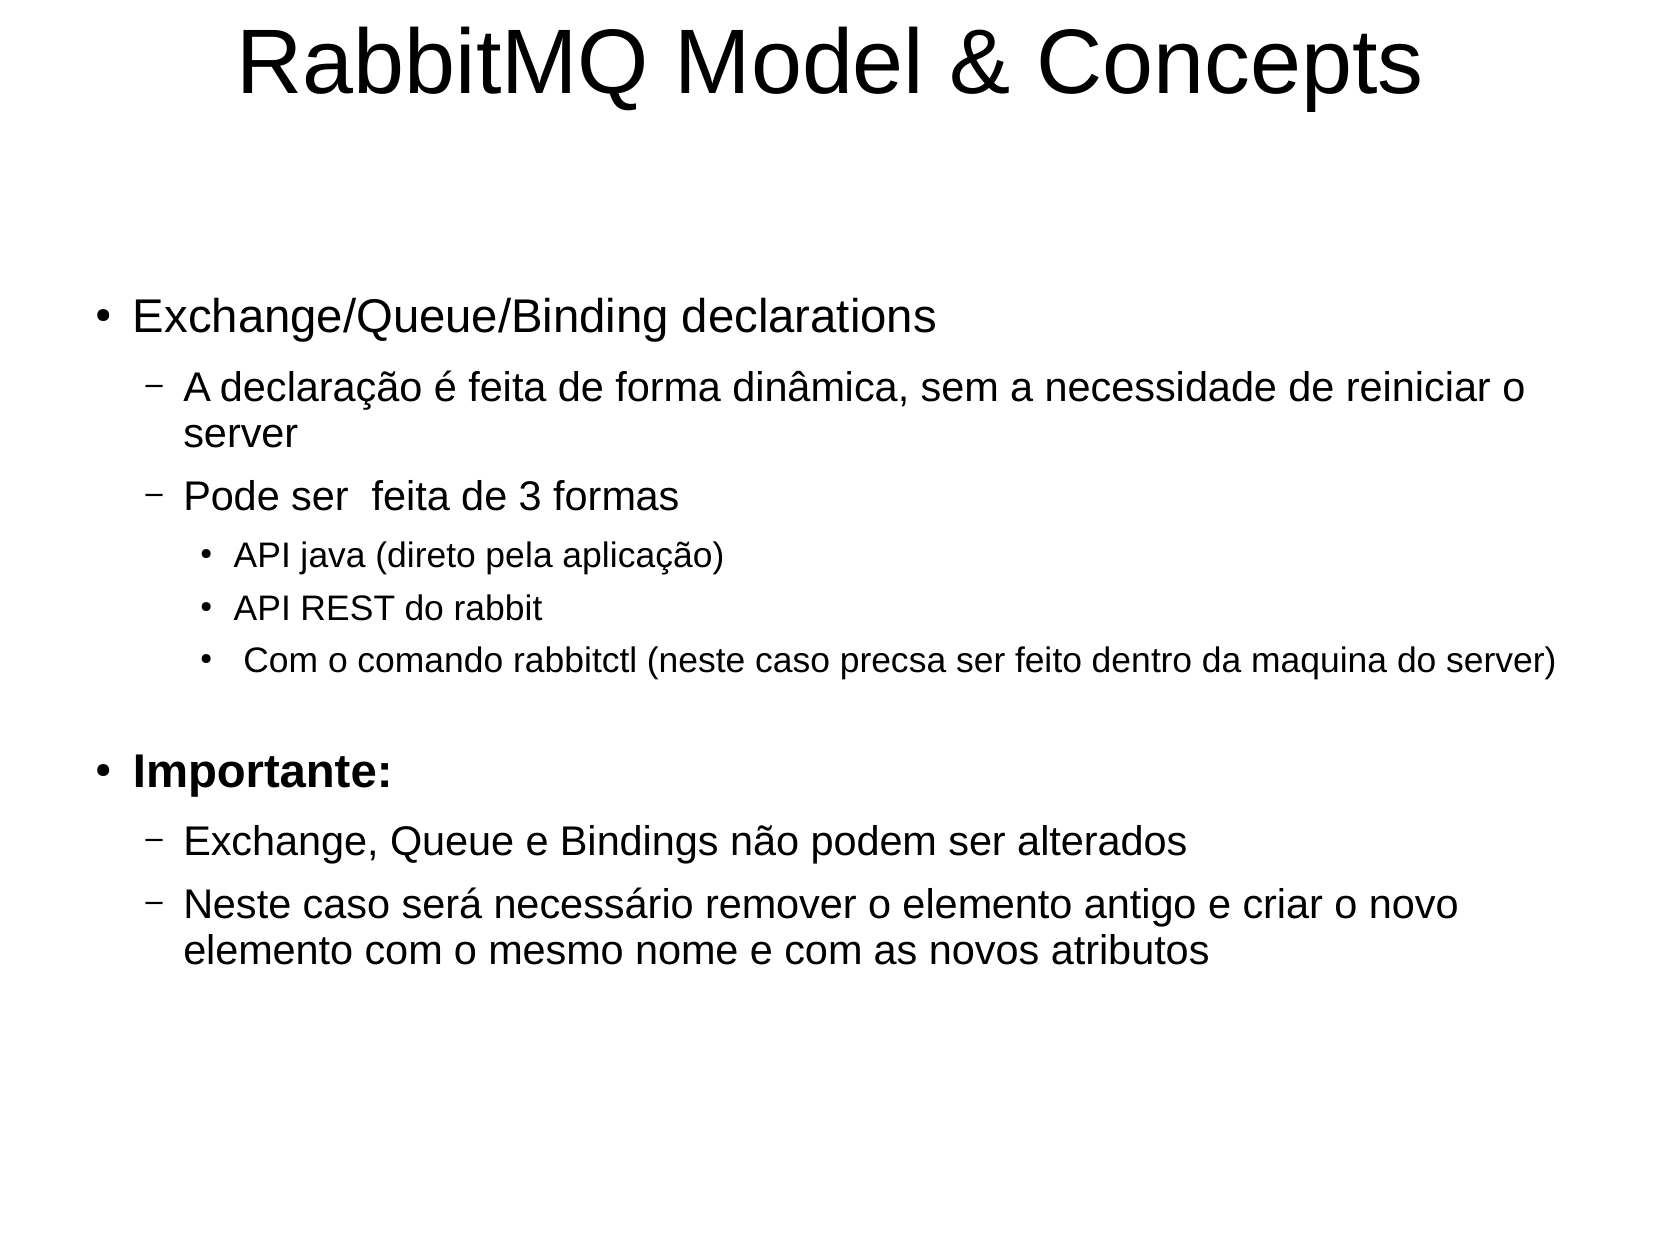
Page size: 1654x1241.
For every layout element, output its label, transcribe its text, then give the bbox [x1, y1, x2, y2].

list Exchange/Queue/Binding declarations A declaração é feita de forma dinâmica, sem a necessidade de reiniciar o server Pode ser feita de 3 formas API java (direto pela aplicação) API REST do rabbit Com o comando rabbitctl (neste caso precsa ser feito dentro da maquina do server) Importante: Exchange, Queue e Bindings não podem ser alterados Neste caso será necessário remover o elemento antigo e criar o novo elemento com o mesmo nome e com as novos atributos [82, 290, 1571, 1010]
title RabbitMQ Model & Concepts [86, 0, 1576, 136]
